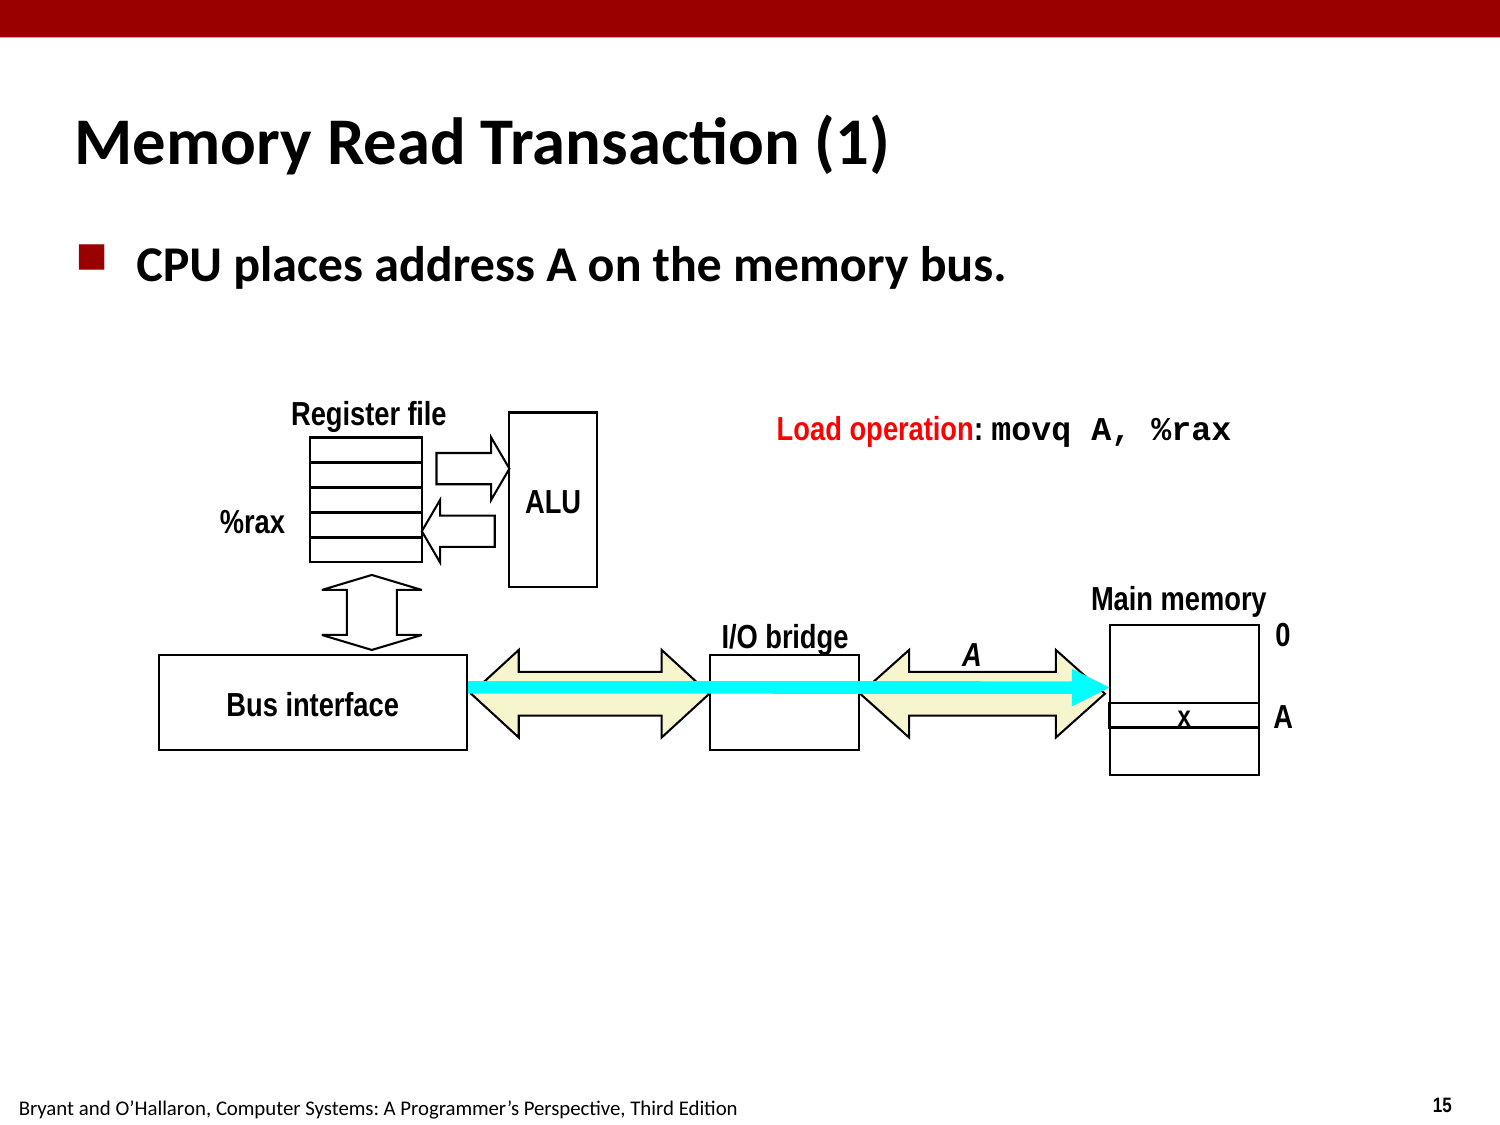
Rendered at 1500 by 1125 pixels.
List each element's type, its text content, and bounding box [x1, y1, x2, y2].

text_box Load operation: movq A, %rax [761, 399, 1247, 495]
list CPU places address A on the memory bus. [65, 223, 1361, 1040]
text_box Main memory [1076, 569, 1282, 625]
text_box [874, 649, 1082, 681]
text_box Bus interface [159, 655, 467, 750]
text_box I/O bridge [706, 607, 864, 663]
text_box [484, 649, 696, 681]
text_box %rax [205, 492, 301, 548]
text_box A [947, 625, 997, 680]
text_box ALU [509, 412, 597, 588]
text_box [860, 692, 1105, 738]
text_box x [1109, 702, 1260, 728]
text_box Register file [276, 385, 462, 440]
text_box 0 [1260, 605, 1306, 660]
text_box [471, 694, 710, 738]
title Memory Read Transaction (1) [59, 75, 1306, 200]
text_box A [1258, 687, 1308, 743]
text_box 0 [1280, 626, 1285, 643]
